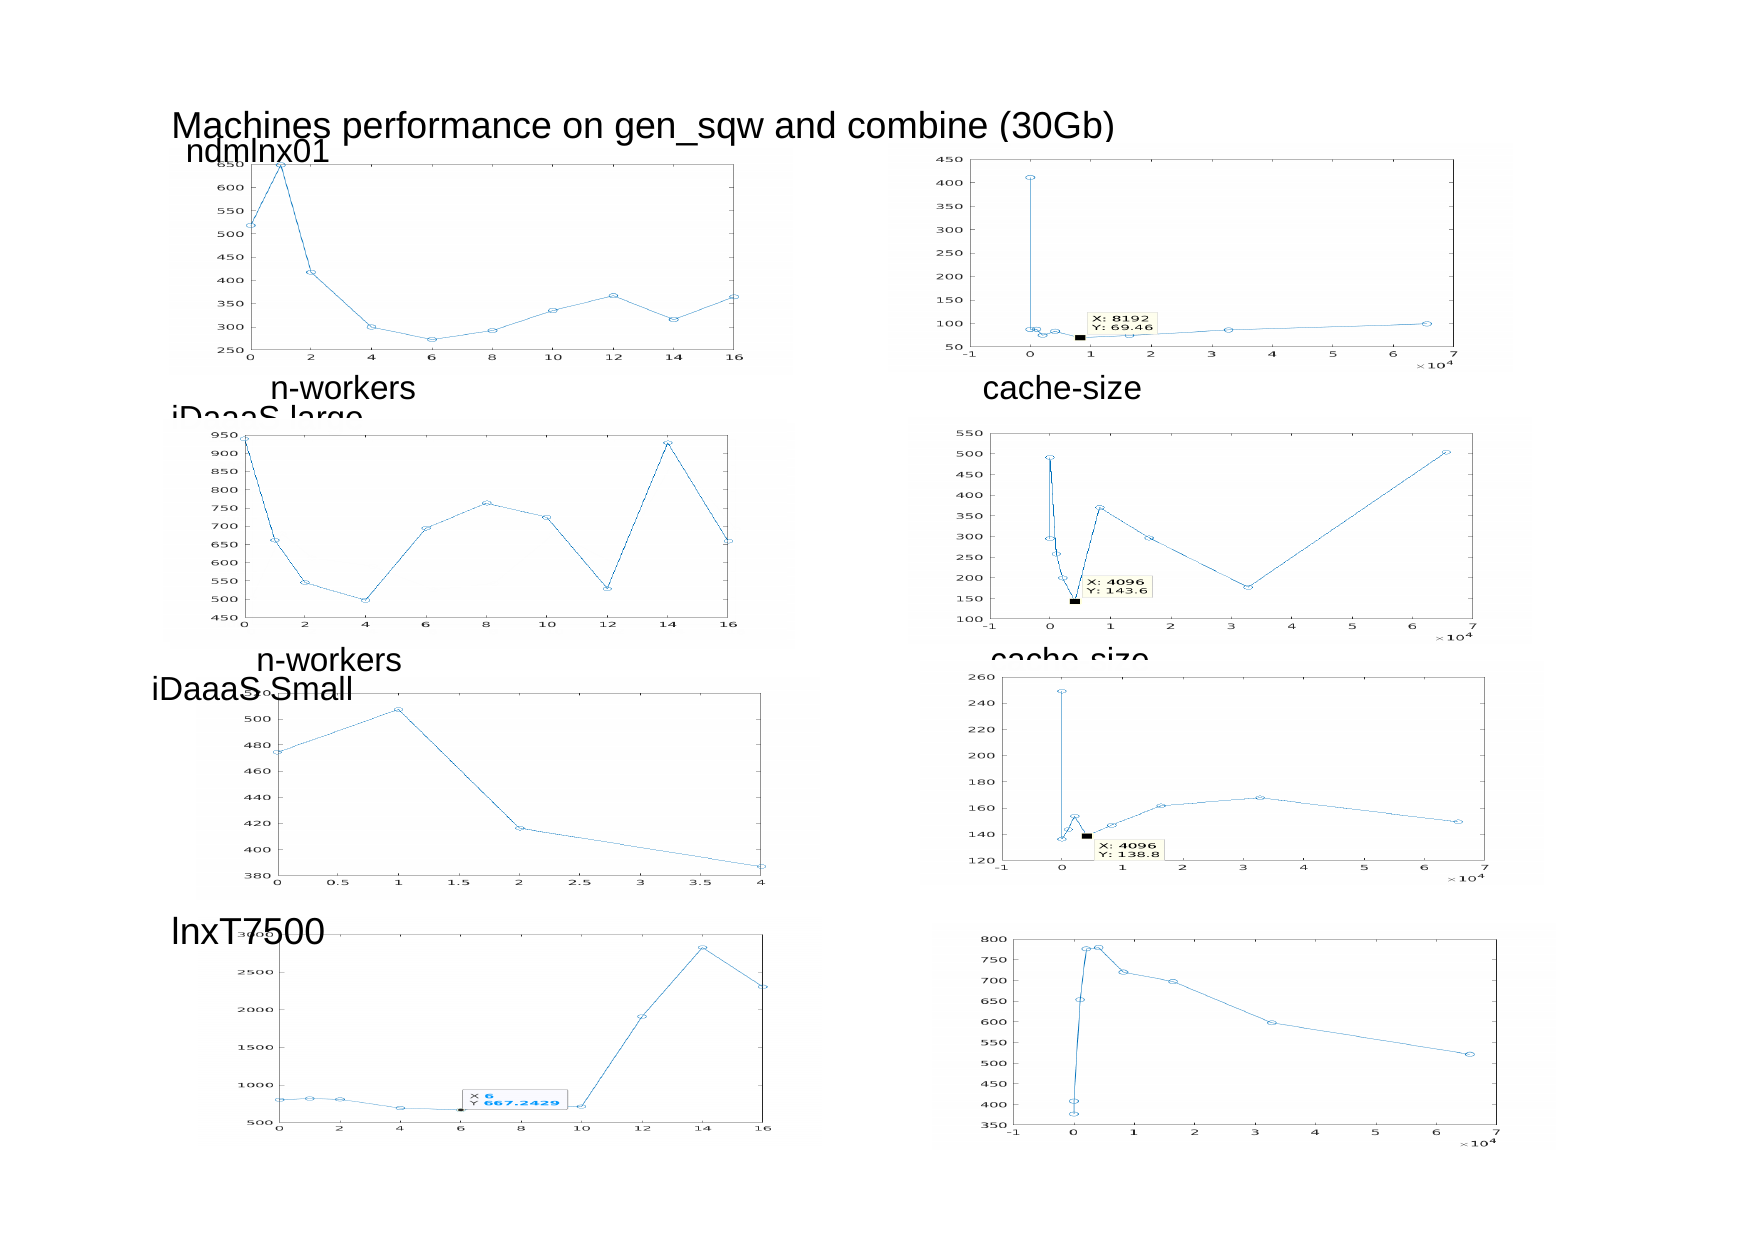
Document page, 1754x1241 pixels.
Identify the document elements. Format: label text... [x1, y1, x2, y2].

picture [163, 418, 795, 649]
text_box cache-size [967, 362, 1218, 414]
text_box iDaaaS large [156, 392, 949, 445]
text_box ndmlnx01 [171, 125, 401, 178]
picture [198, 917, 822, 1148]
picture [908, 416, 1532, 644]
picture [888, 142, 1513, 372]
text_box n-workers [255, 362, 488, 392]
picture [932, 922, 1556, 1150]
picture [169, 147, 793, 375]
text_box cache-size [975, 634, 1226, 660]
picture [196, 715, 820, 900]
picture [920, 660, 1544, 885]
text_box n-workers [241, 642, 474, 663]
text_box lnxT7500 [156, 902, 399, 960]
text_box Machines performance on gen_sqw and combine (30Gb) [156, 96, 1457, 154]
text_box iDaaaS Small [136, 663, 920, 715]
